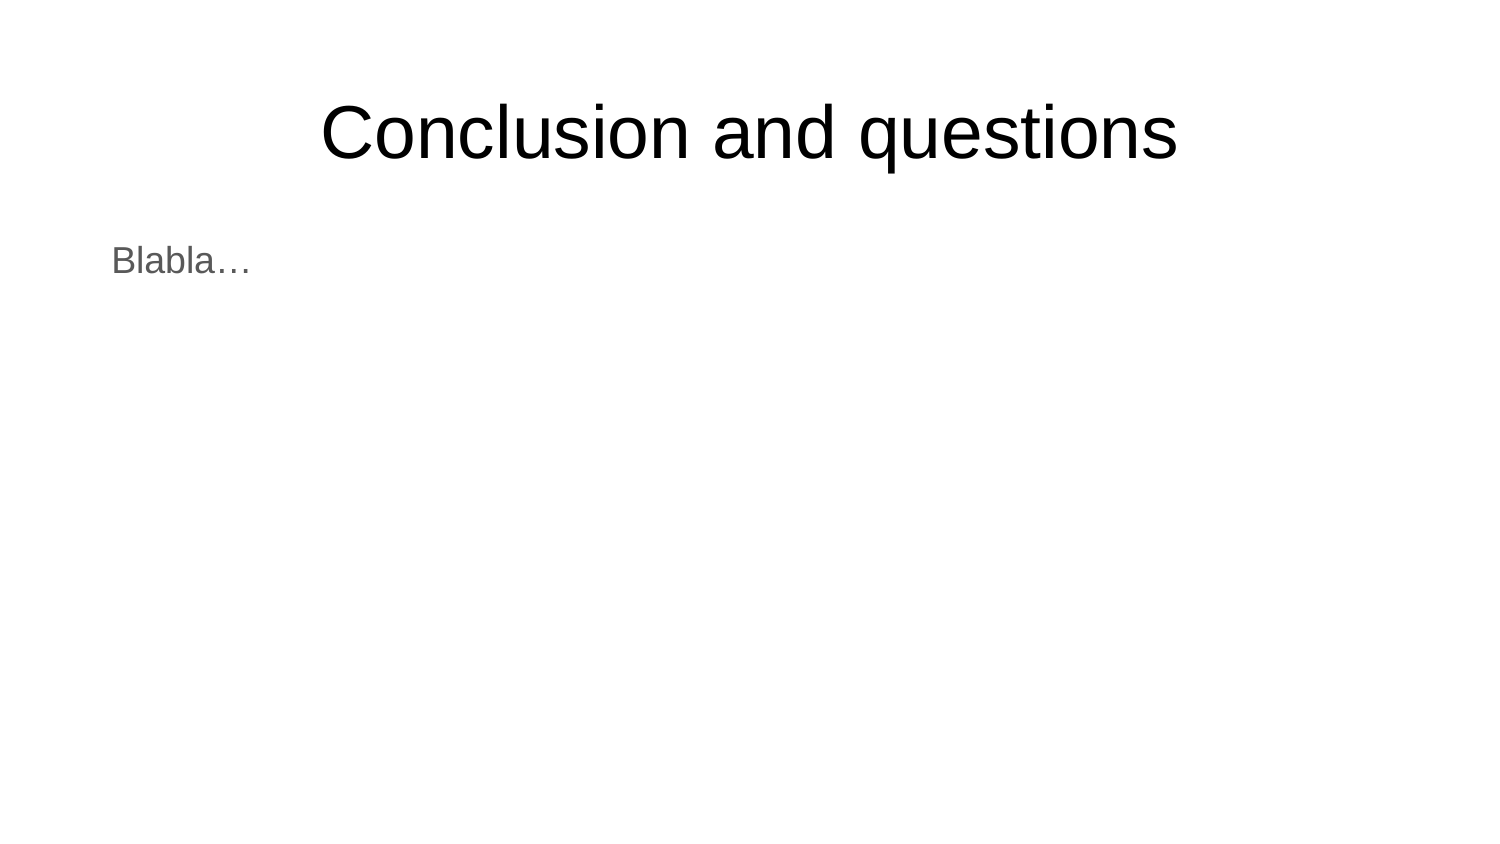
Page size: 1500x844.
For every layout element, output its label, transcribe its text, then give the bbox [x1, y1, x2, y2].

title Conclusion and questions [51, 75, 1449, 214]
text_box Blabla… [96, 221, 1404, 830]
